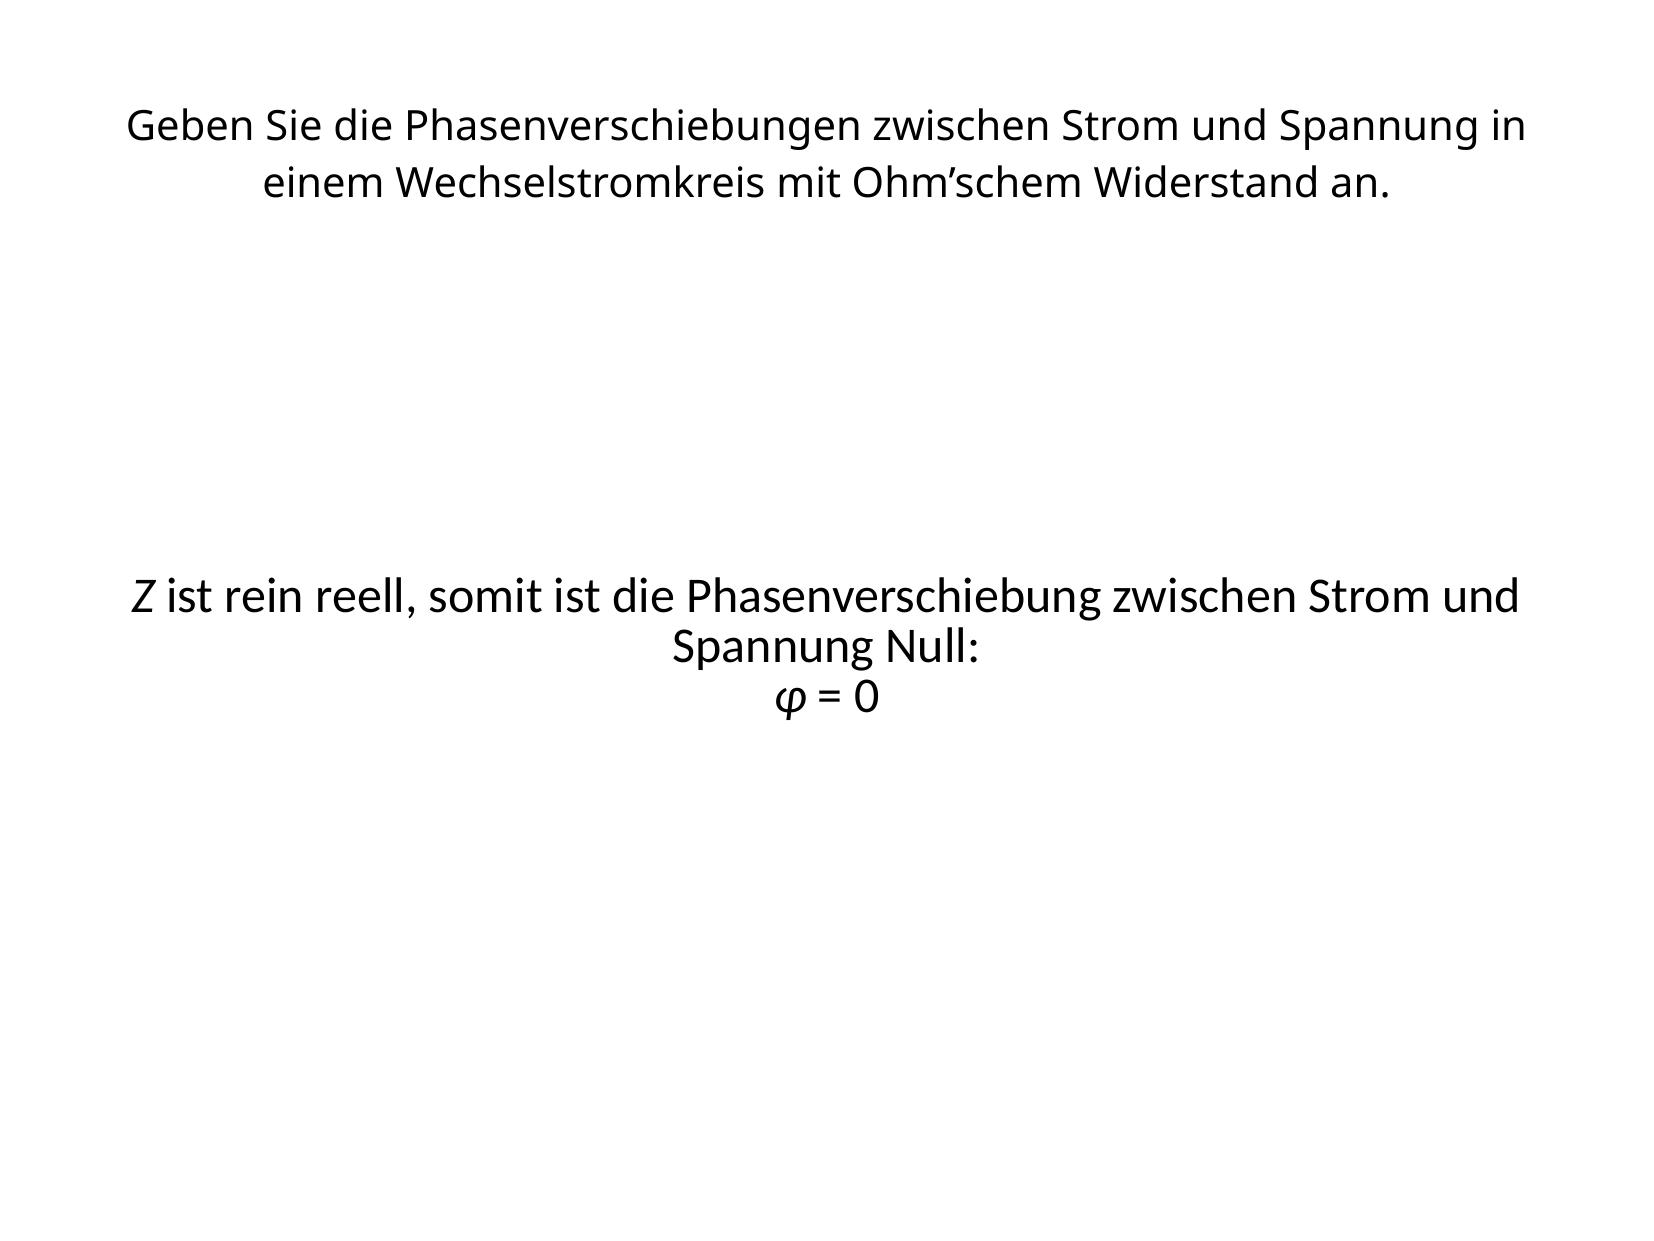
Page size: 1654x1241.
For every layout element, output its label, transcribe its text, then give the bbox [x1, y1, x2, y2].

title Geben Sie die Phasenverschiebungen zwischen Strom und Spannung in einem Wechselstromkreis mit Ohm’schem Widerstand an. [82, 49, 1571, 257]
subtitle Z ist rein reell, somit ist die Phasenverschiebung zwischen Strom und Spannung Null: φ = 0 [82, 290, 1571, 1010]
